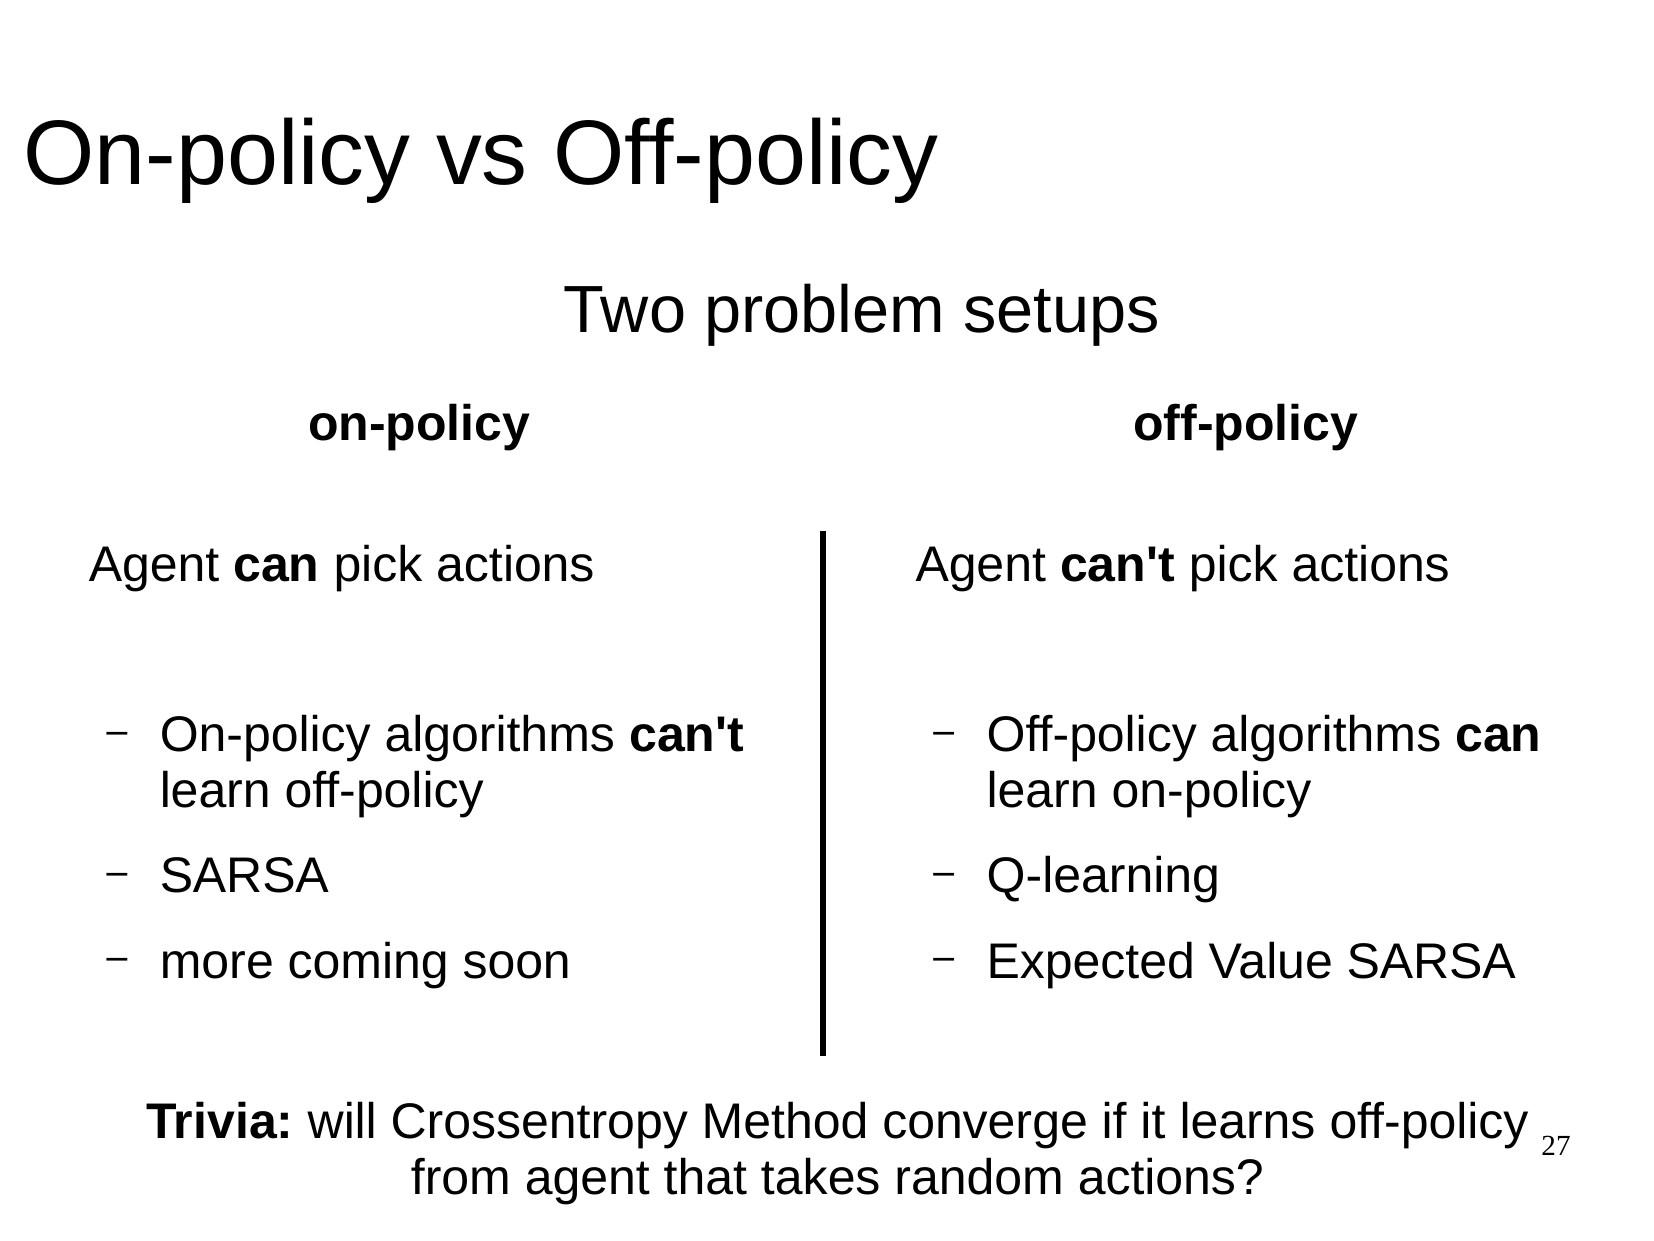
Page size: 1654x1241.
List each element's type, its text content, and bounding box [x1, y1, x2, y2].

text_box off-policy Agent can't pick actions Off-policy algorithms can learn on-policy Q-learning Expected Value SARSA [852, 384, 1654, 1241]
list Two problem setups [82, 272, 1571, 384]
title On-policy vs Off-policy [23, 49, 1512, 257]
text_box on-policy Agent can pick actions On-policy algorithms can't learn off-policy SARSA more coming soon [0, 384, 852, 1241]
text_box Trivia: will Crossentropy Method converge if it learns off-policy from agent that takes random actions? [128, 1083, 1547, 1217]
